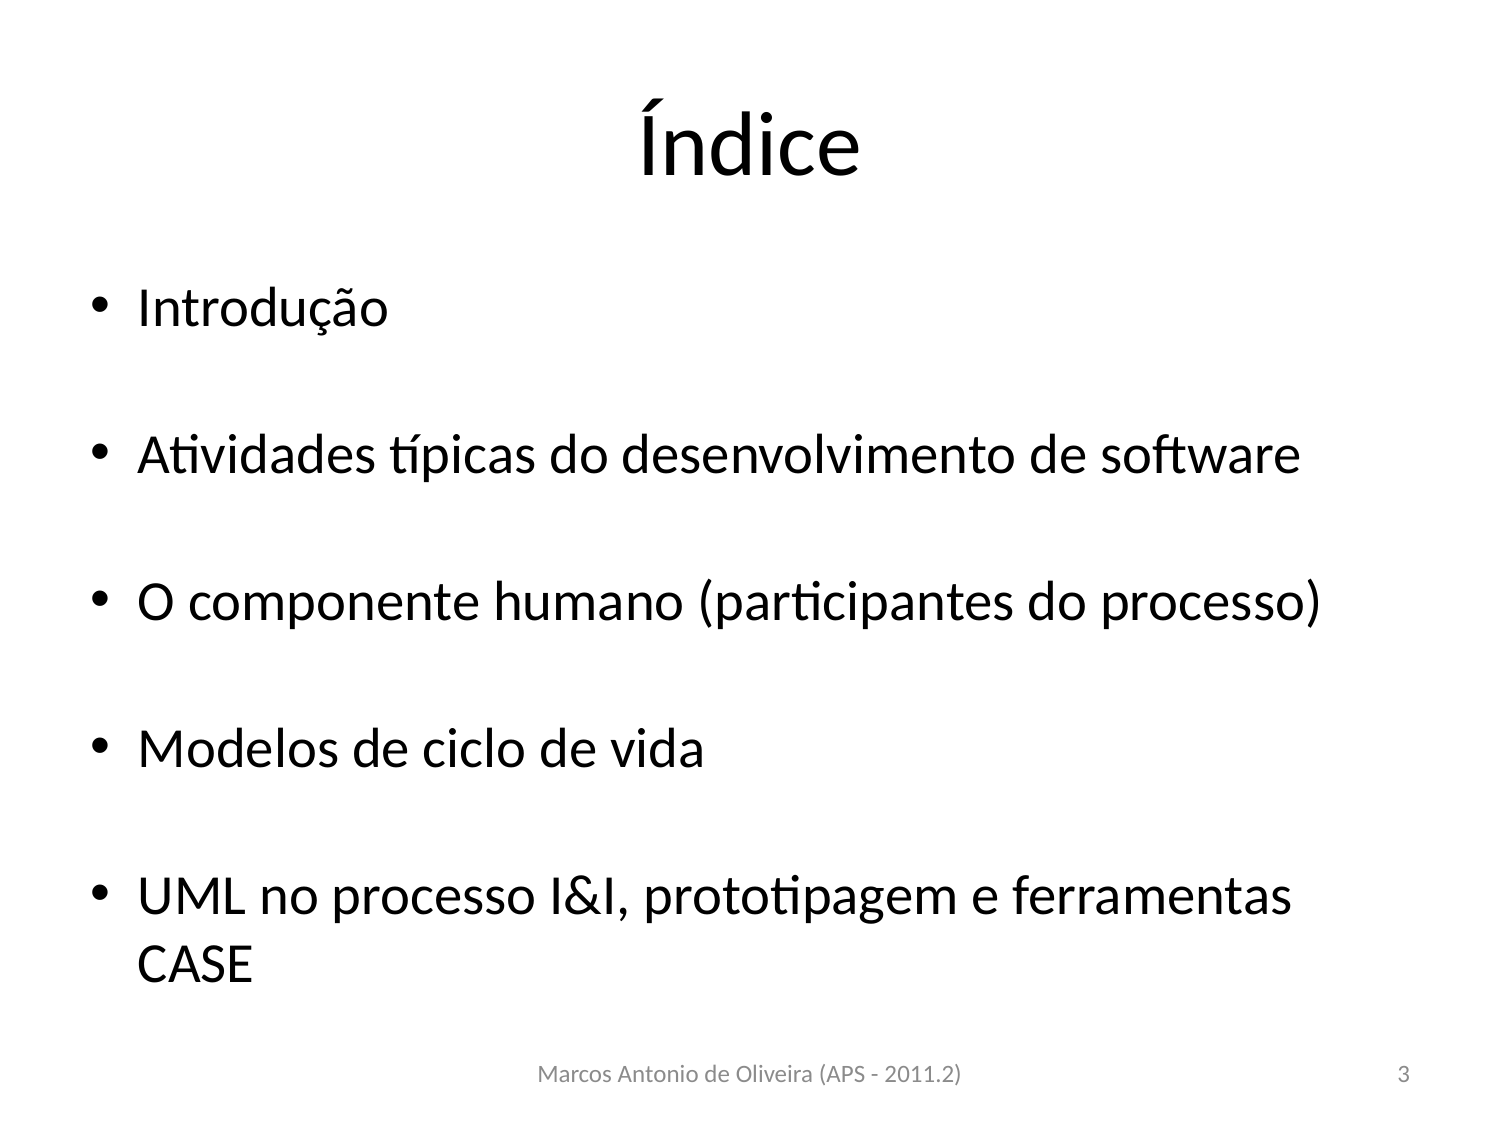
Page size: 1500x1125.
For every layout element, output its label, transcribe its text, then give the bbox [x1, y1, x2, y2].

slide_number <número> [1074, 1042, 1425, 1103]
title Índice [75, 45, 1425, 233]
list Introdução Atividades típicas do desenvolvimento de software O componente humano (participantes do processo) Modelos de ciclo de vida UML no processo I&I, prototipagem e ferramentas CASE [75, 262, 1425, 1005]
footer Marcos Antonio de Oliveira (APS - 2011.2) [512, 1042, 988, 1103]
